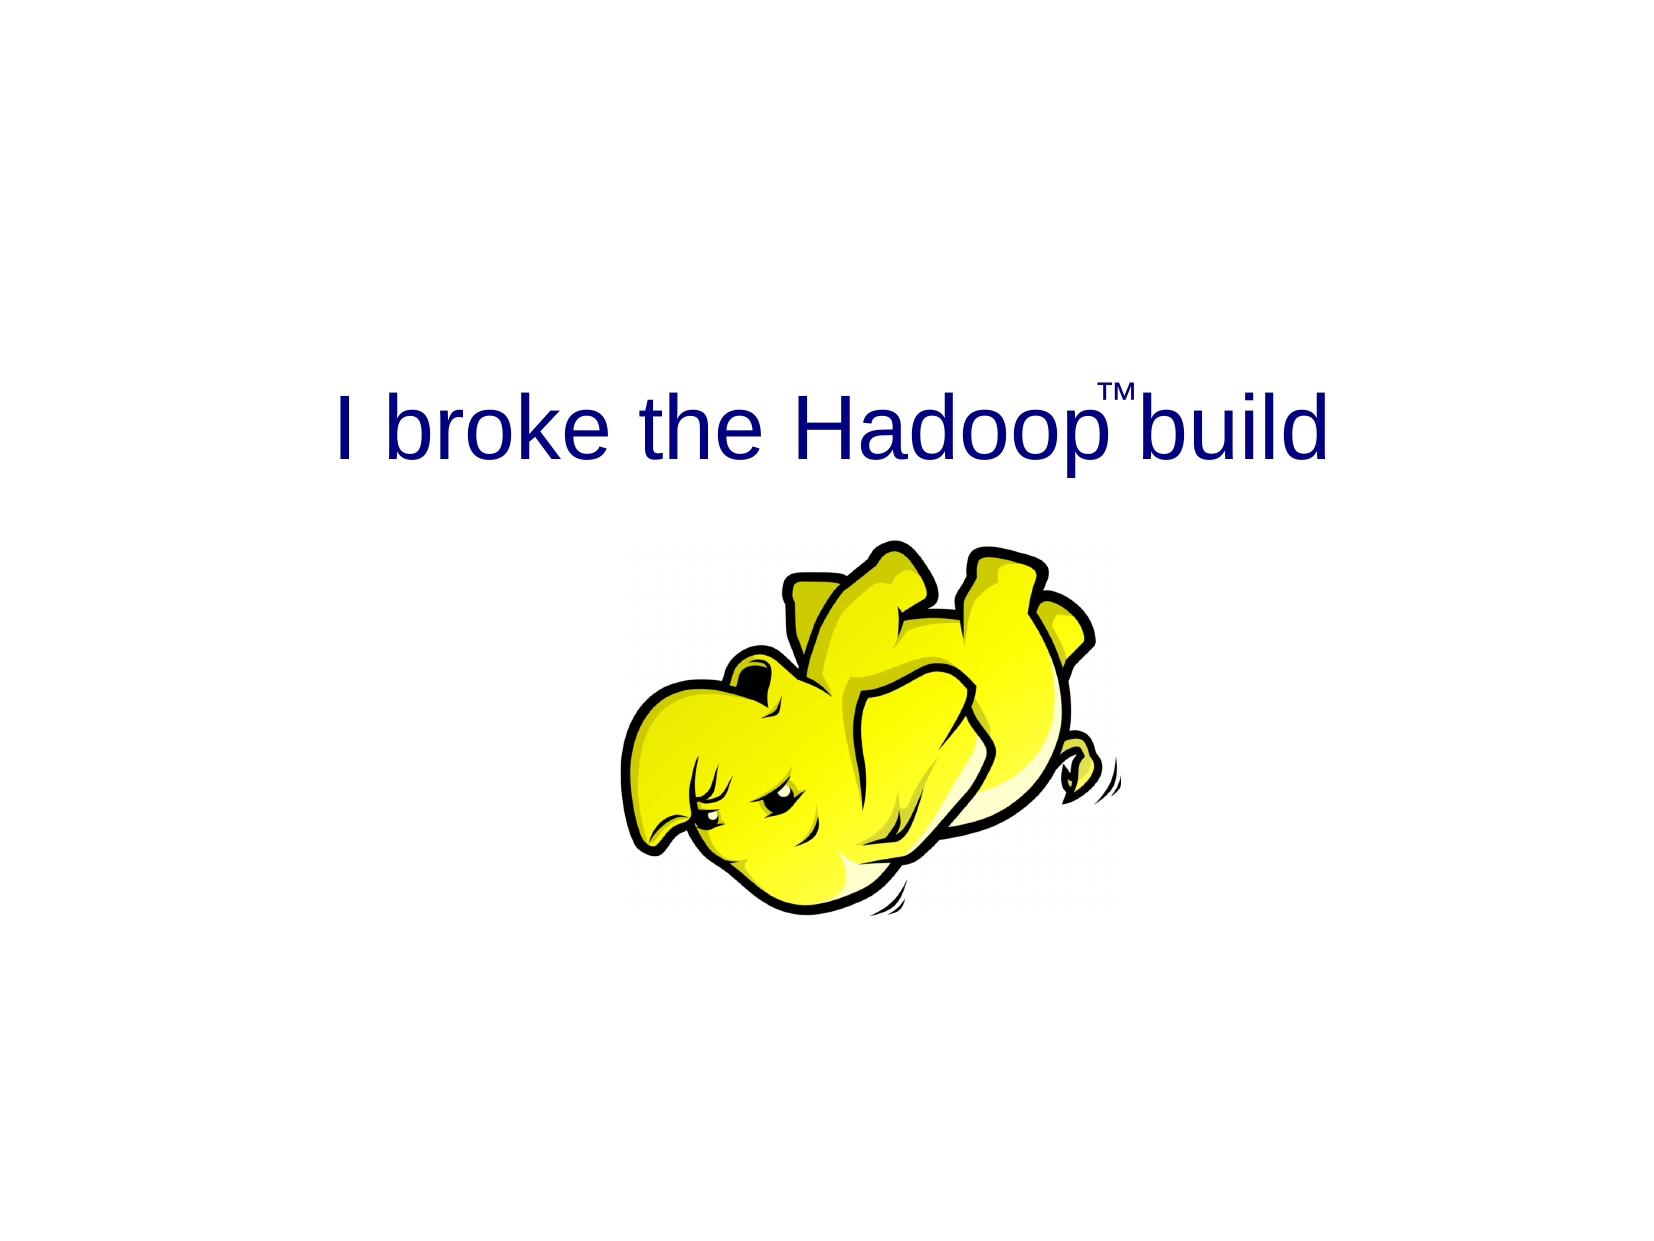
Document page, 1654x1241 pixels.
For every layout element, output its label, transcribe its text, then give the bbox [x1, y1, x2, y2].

text_box ™ [1080, 354, 1152, 443]
title I broke the Hadoop build [88, 324, 1577, 532]
picture [620, 540, 1121, 916]
